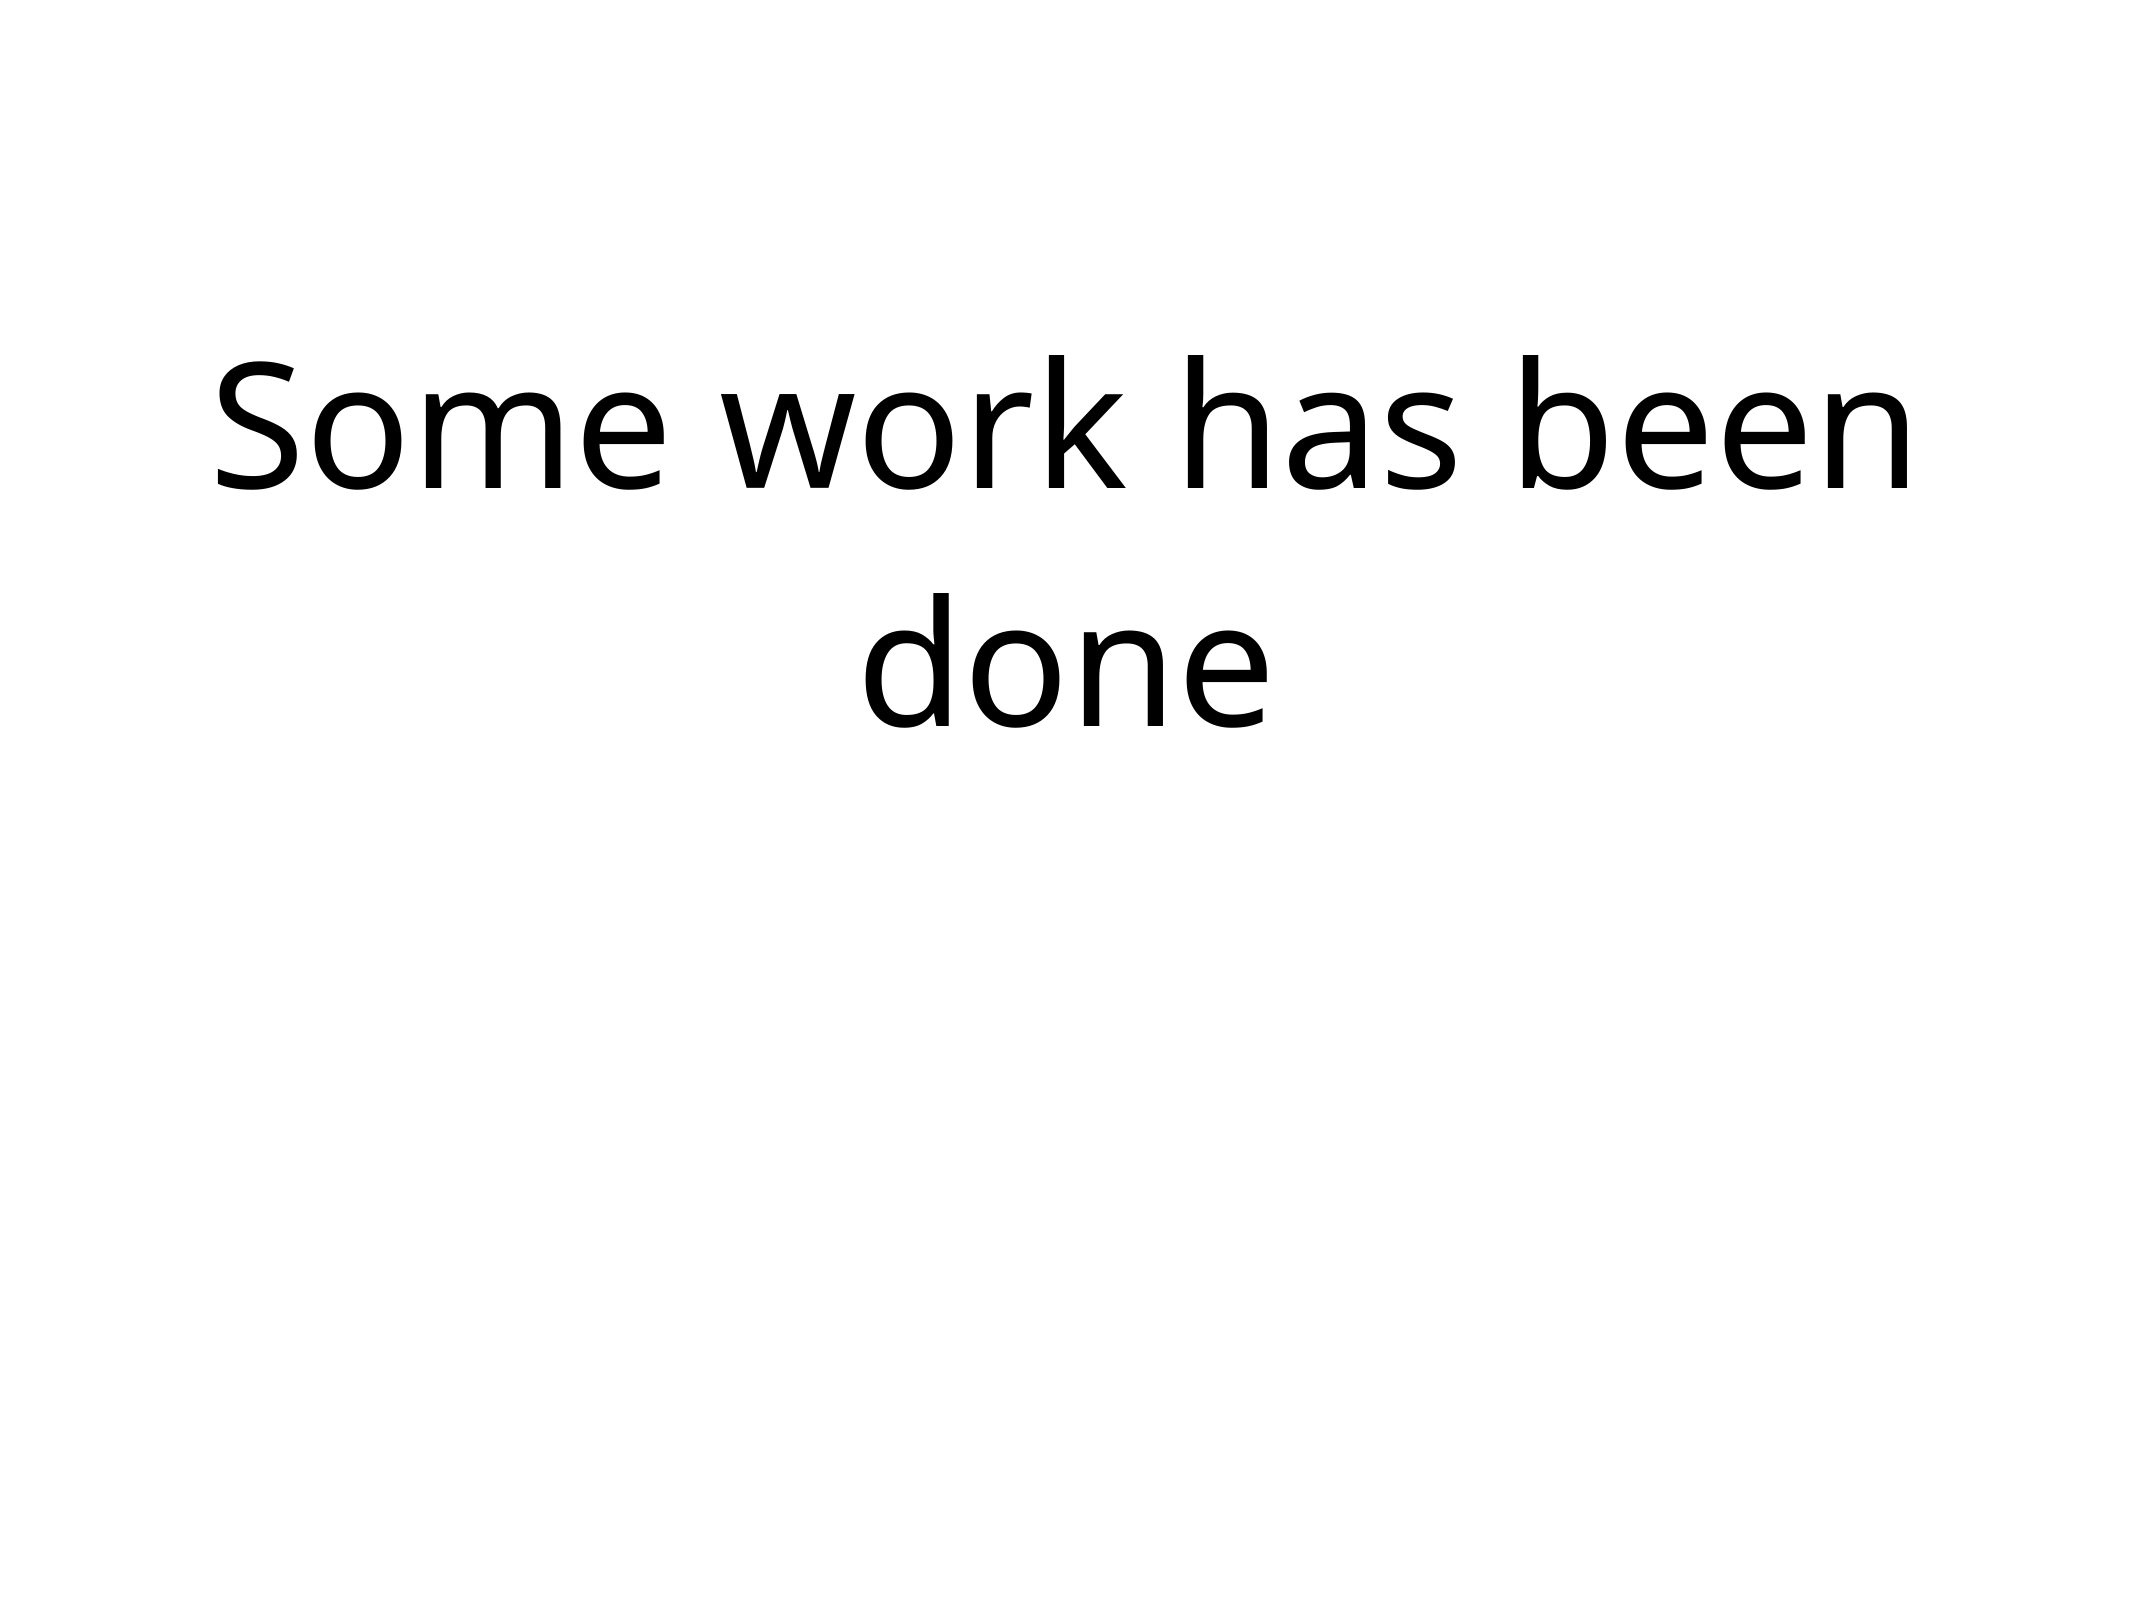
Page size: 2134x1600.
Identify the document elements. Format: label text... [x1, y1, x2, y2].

title Some work has been done [208, 276, 1925, 804]
